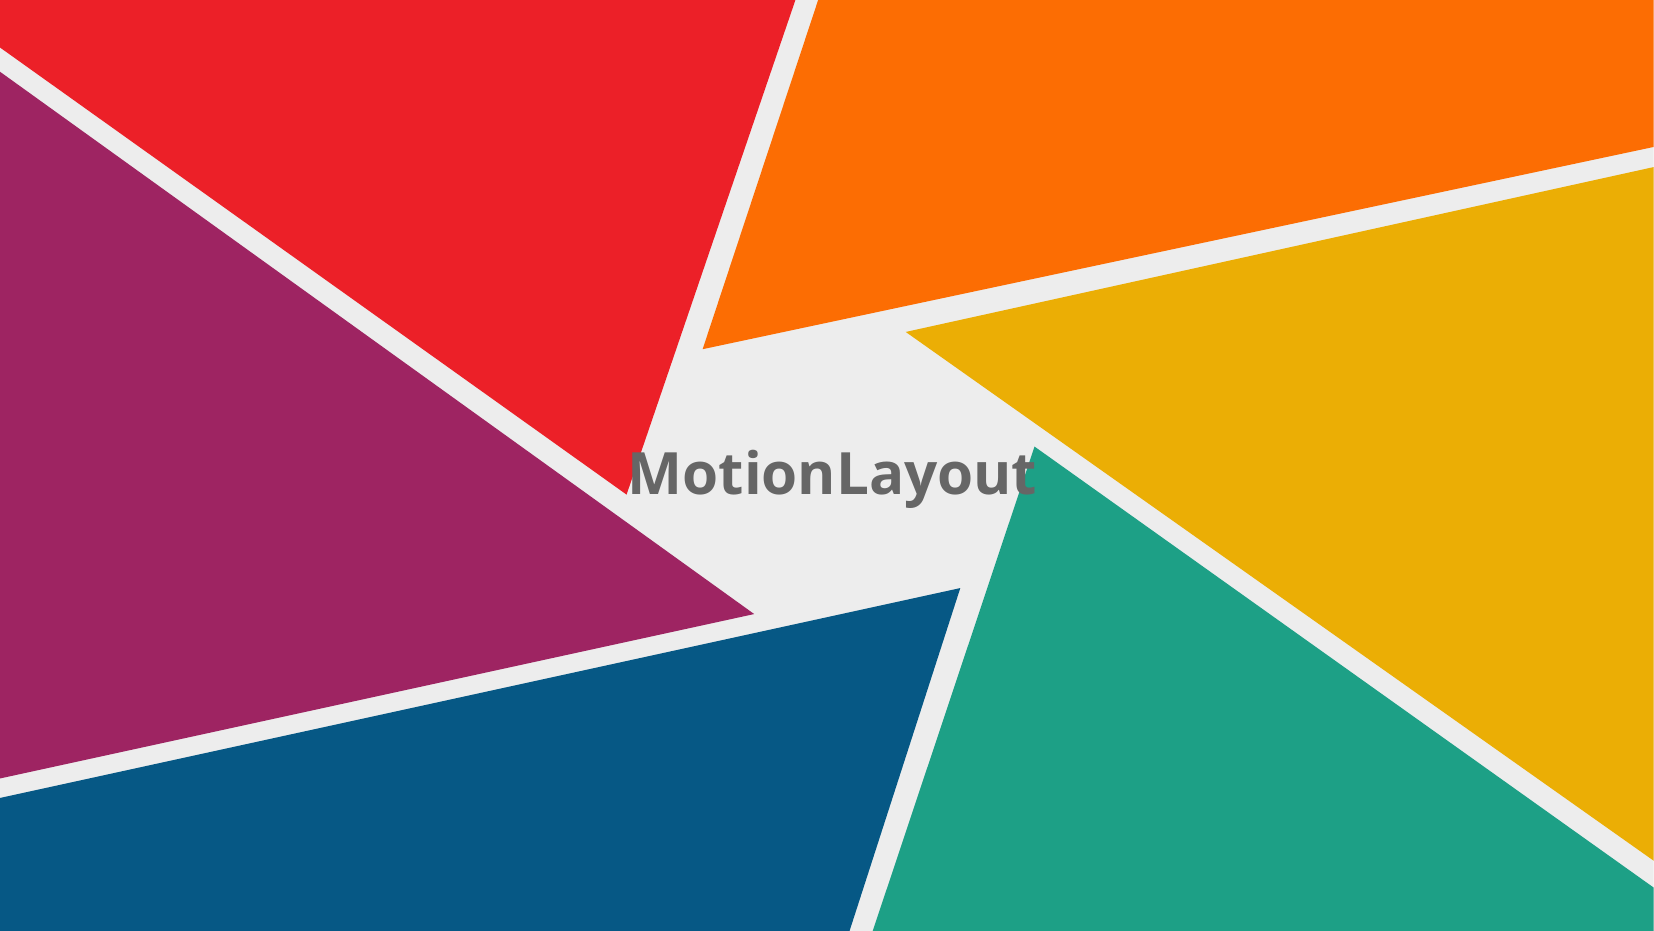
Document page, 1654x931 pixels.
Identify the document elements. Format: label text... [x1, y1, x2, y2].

subtitle MotionLayout [555, 343, 1111, 601]
